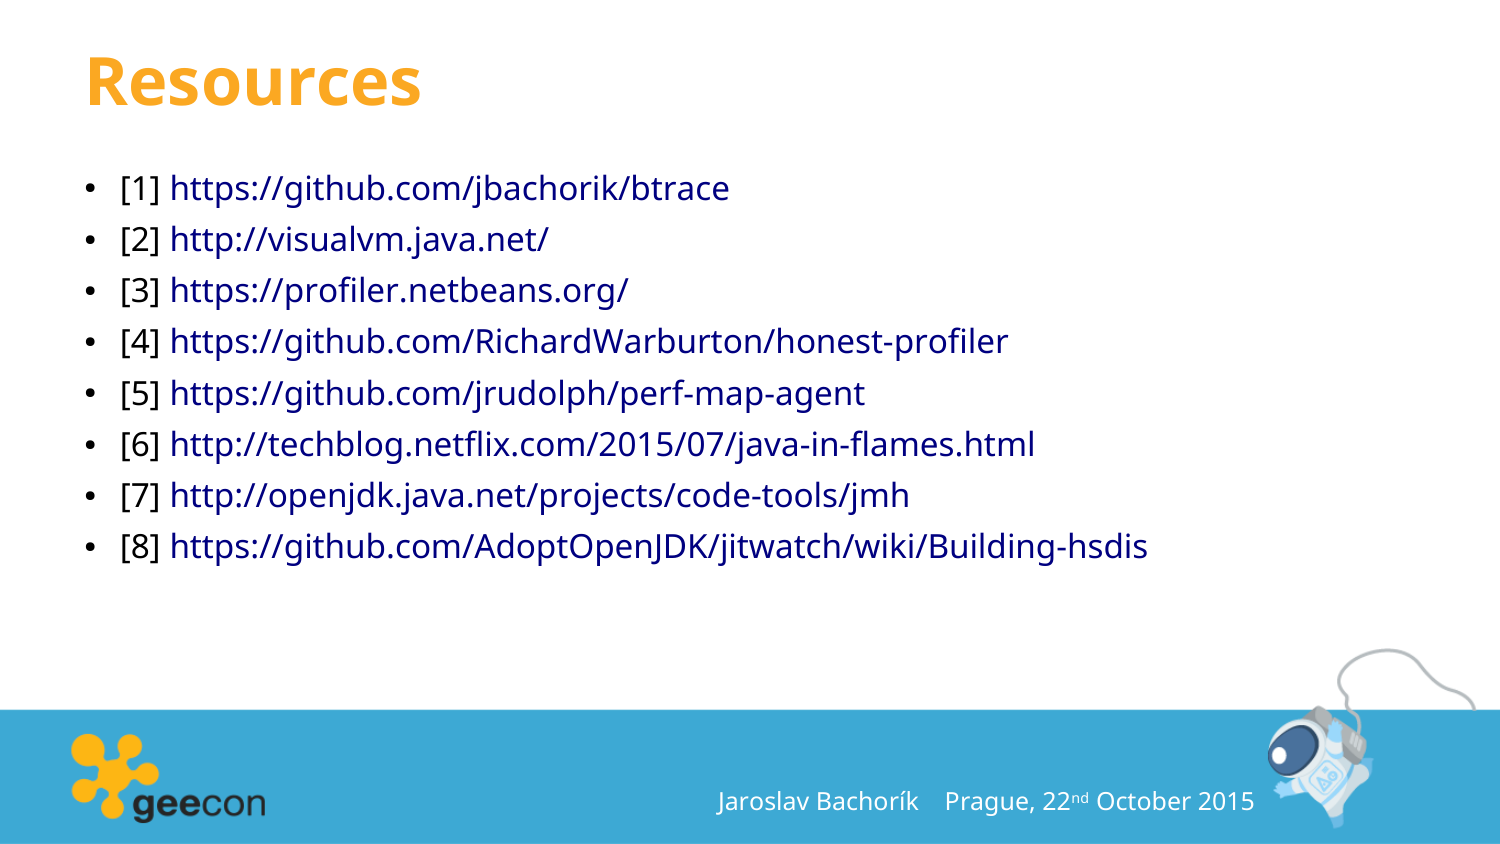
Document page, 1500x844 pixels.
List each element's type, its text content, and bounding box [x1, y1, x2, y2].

picture [0, 0, 1500, 844]
title Resources [75, 33, 1426, 161]
text_box Jaroslav Bachorík Prague, 22nd October 2015 [442, 778, 1270, 824]
list [1] https://github.com/jbachorik/btrace [2] http://visualvm.java.net/ [3] https://profiler.netbeans.org/ [4] https://github.com/RichardWarburton/honest-profiler [5] https://github.com/jrudolph/perf-map-agent [6] http://techblog.netflix.com/2015/07/java-in-flames.html [7] http://openjdk.java.net/projects/code-tools/jmh [8] https://github.com/AdoptOpenJDK/jitwatch/wiki/Building-hsdis [75, 161, 1426, 623]
